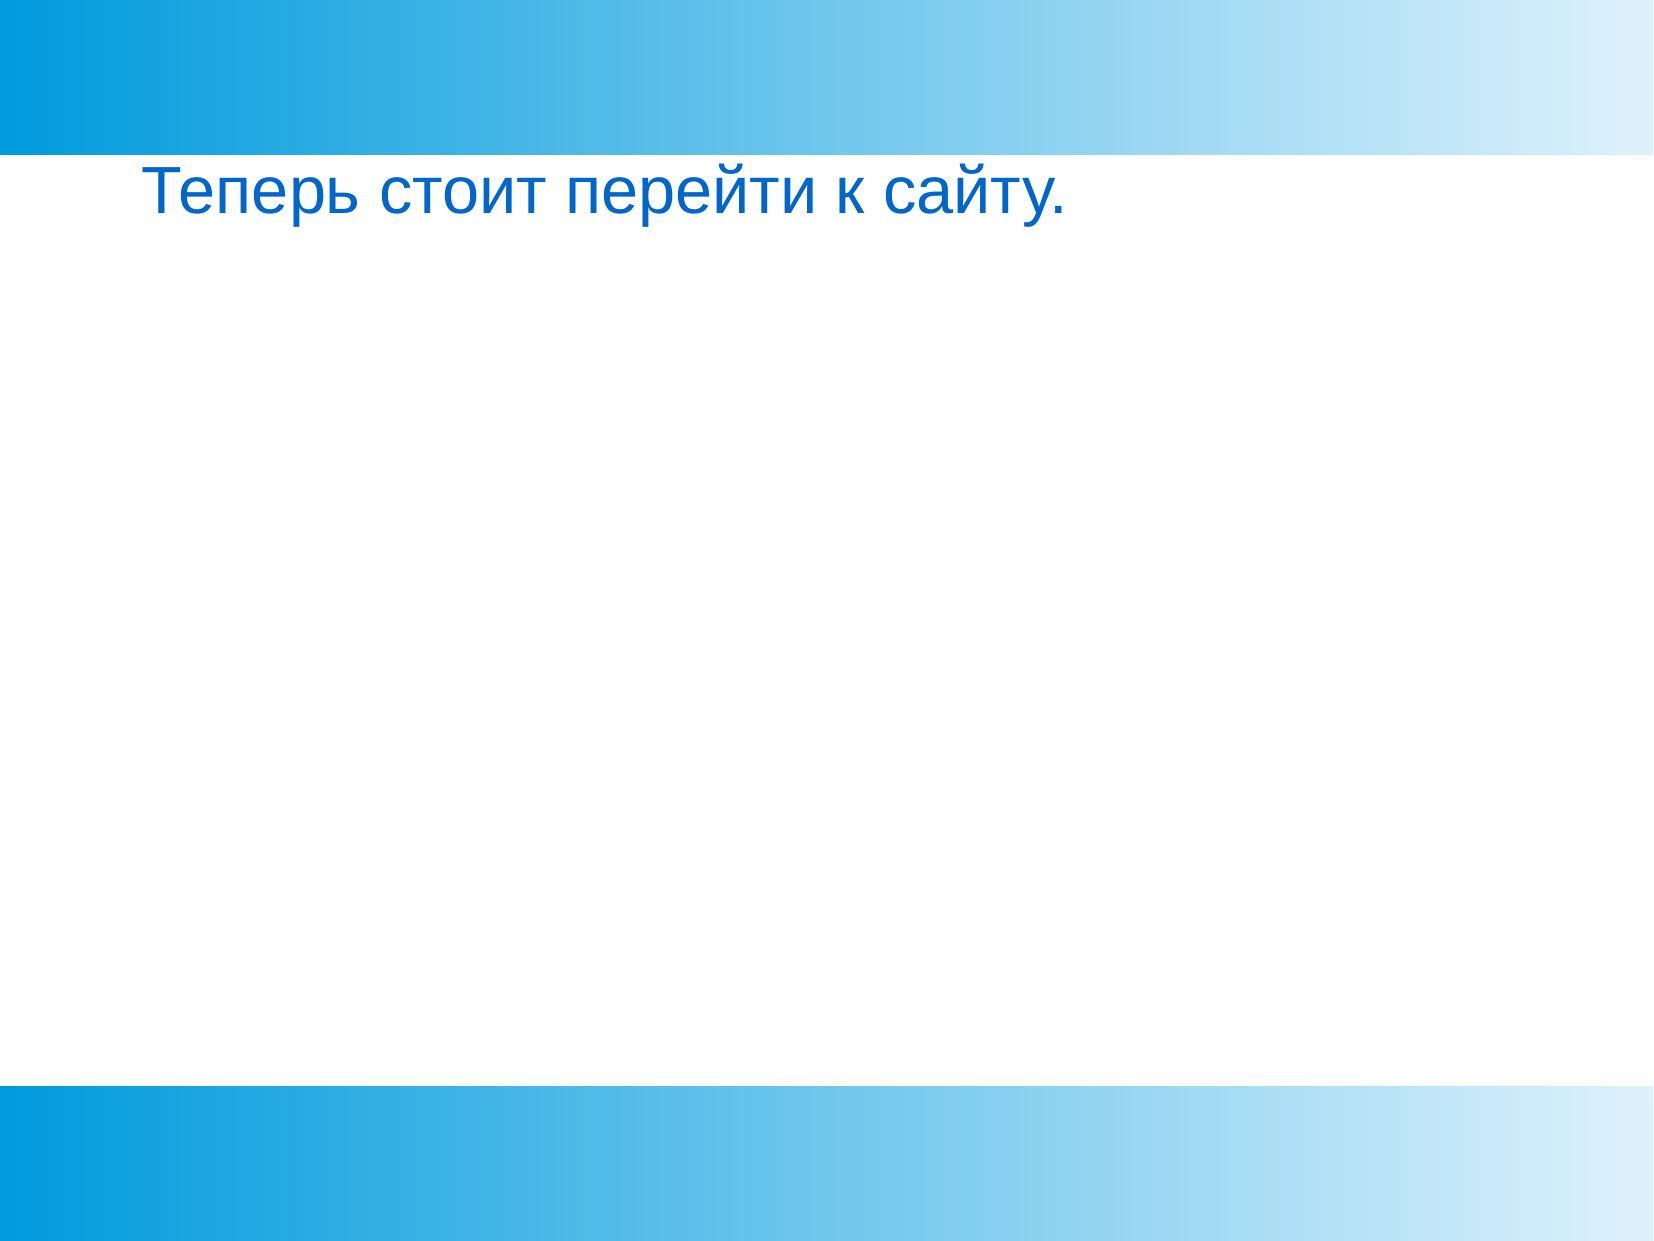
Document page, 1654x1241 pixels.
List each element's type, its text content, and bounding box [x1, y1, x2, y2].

list Теперь стоит перейти к сайту. [70, 153, 1560, 873]
